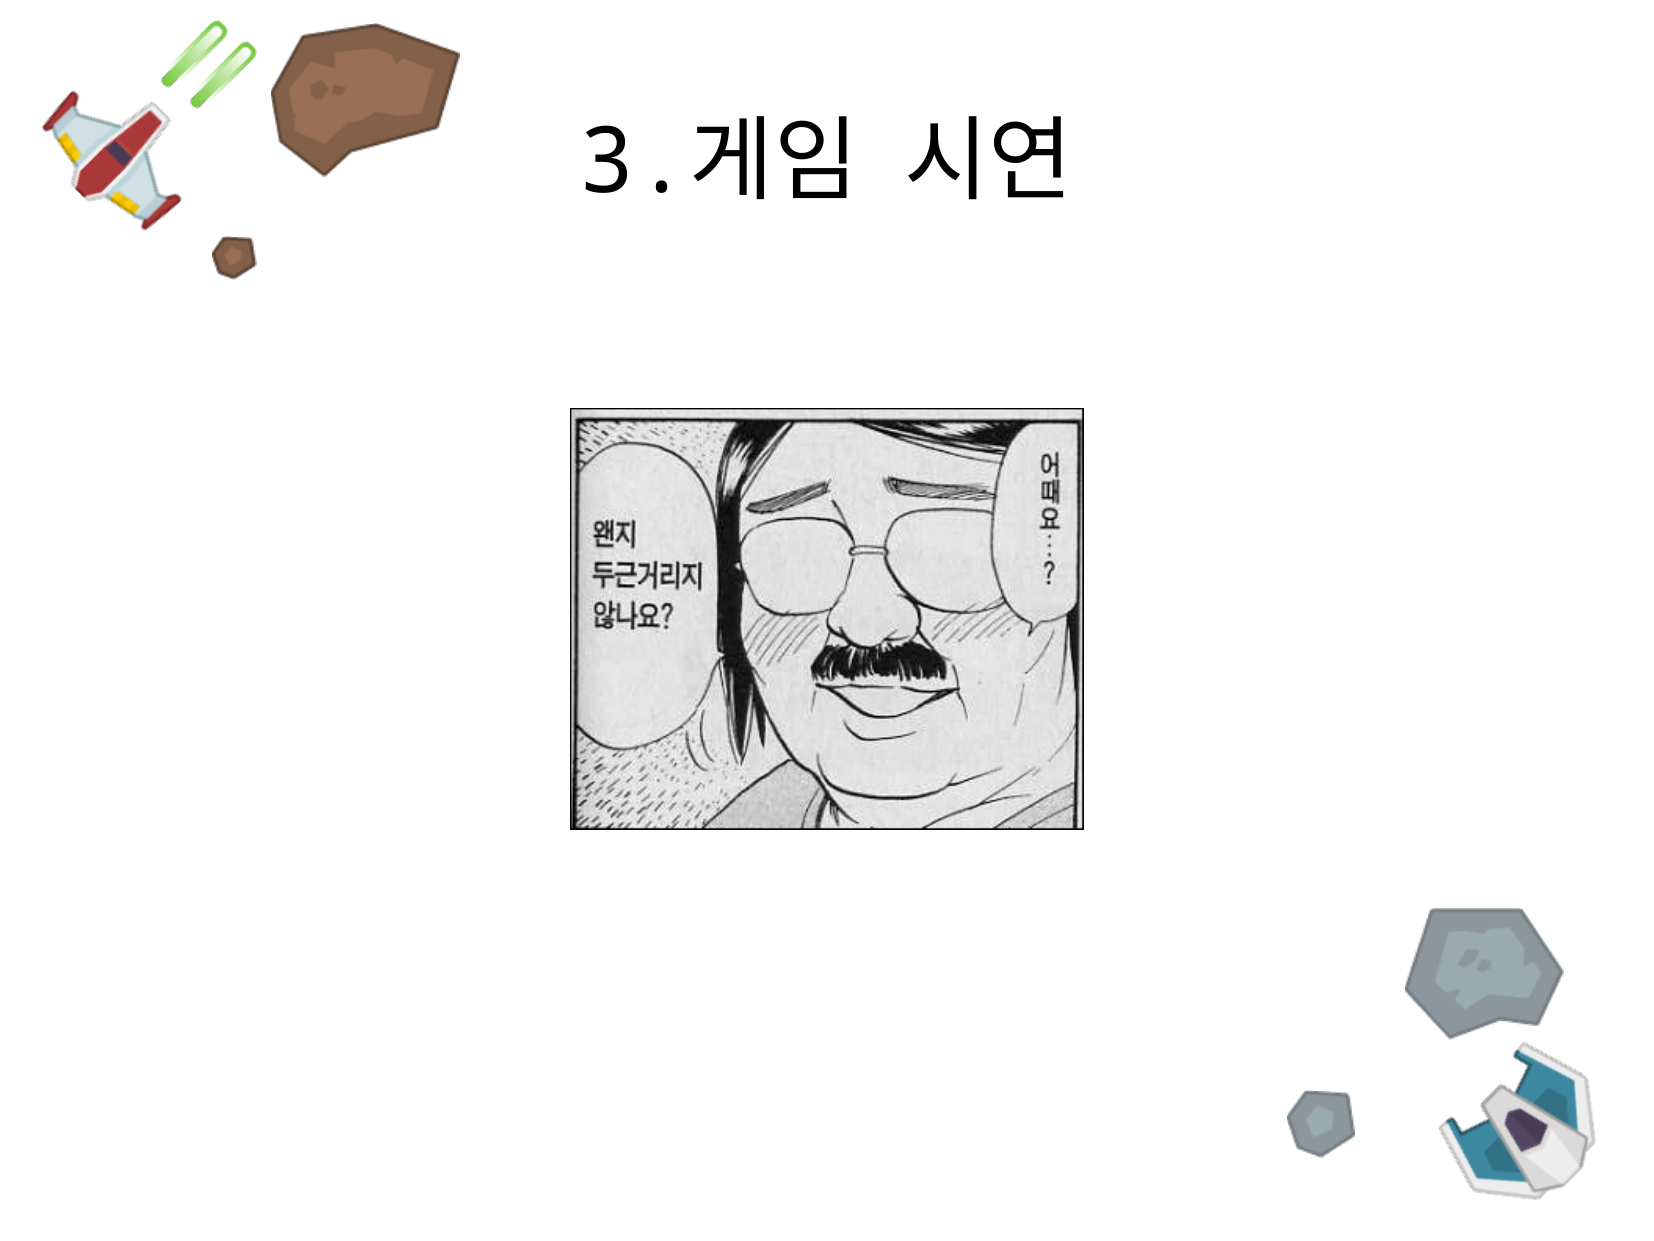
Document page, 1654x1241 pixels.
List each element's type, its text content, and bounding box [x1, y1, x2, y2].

picture [212, 236, 257, 280]
picture [24, 55, 217, 249]
title 3.게임 시연 [82, 49, 1571, 257]
picture [1287, 1090, 1355, 1158]
picture [271, 23, 460, 177]
picture [1405, 908, 1630, 1235]
picture [156, 17, 231, 92]
picture [570, 408, 1084, 831]
picture [185, 38, 260, 113]
